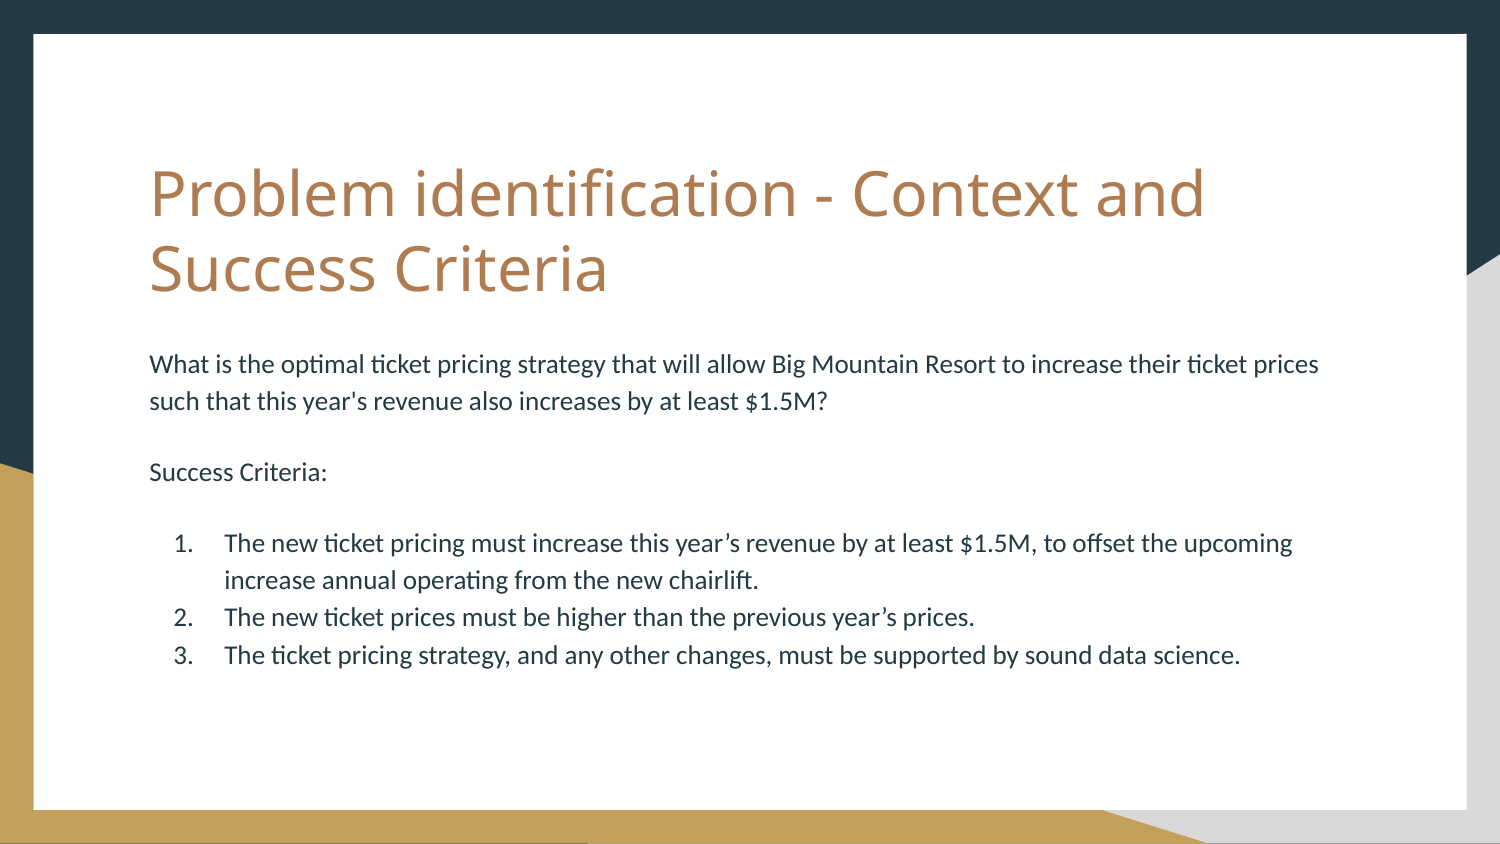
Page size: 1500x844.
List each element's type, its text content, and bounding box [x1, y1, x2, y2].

list What is the optimal ticket pricing strategy that will allow Big Mountain Resort to increase their ticket prices such that this year's revenue also increases by at least $1.5M? Success Criteria: The new ticket pricing must increase this year’s revenue by at least $1.5M, to offset the upcoming increase annual operating from the new chairlift. The new ticket prices must be higher than the previous year’s prices. The ticket pricing strategy, and any other changes, must be supported by sound data science. [134, 326, 1366, 729]
title Problem identification - Context and Success Criteria [134, 138, 1366, 296]
